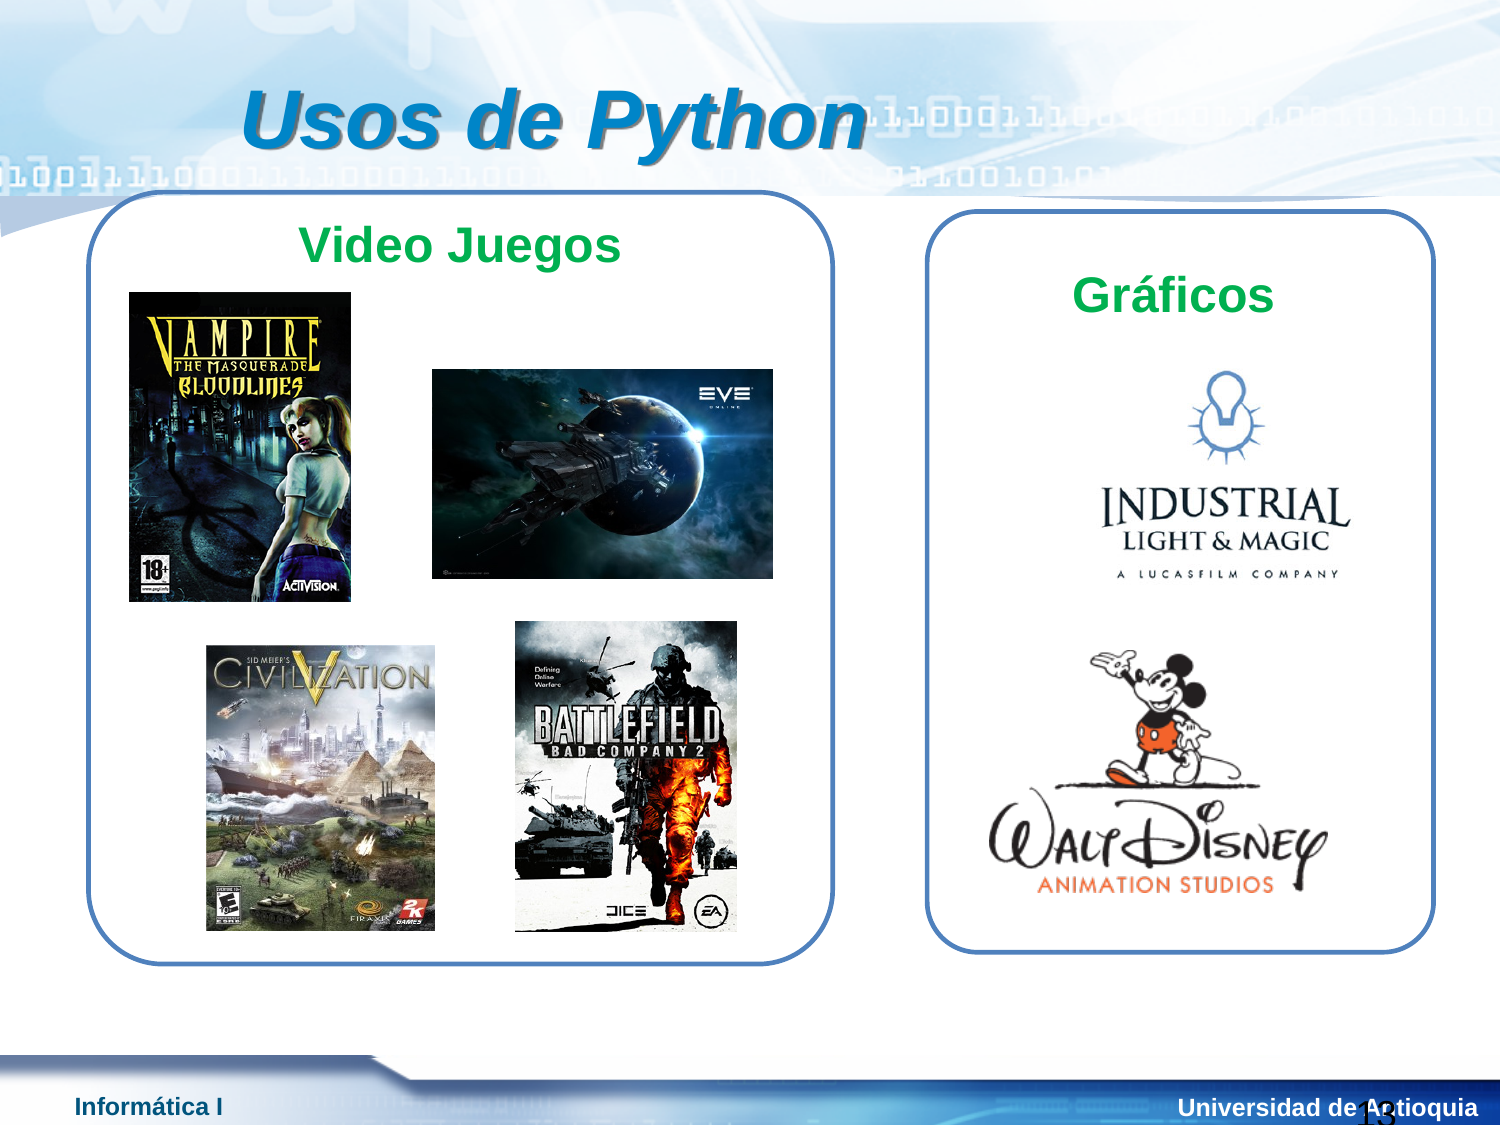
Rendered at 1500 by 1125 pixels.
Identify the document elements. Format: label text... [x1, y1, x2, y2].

slide_number <número> [1340, 1082, 1500, 1125]
picture [432, 369, 773, 579]
text_box Video Juegos [265, 204, 656, 280]
picture [206, 645, 435, 932]
picture [129, 292, 351, 602]
picture [515, 621, 737, 932]
title Usos de Python [224, 57, 1438, 150]
picture [989, 650, 1328, 893]
text_box Gráficos [979, 254, 1370, 330]
picture [0, 0, 1500, 196]
picture [0, 1055, 1500, 1125]
picture [1033, 361, 1431, 588]
picture [1332, 1105, 1337, 1114]
